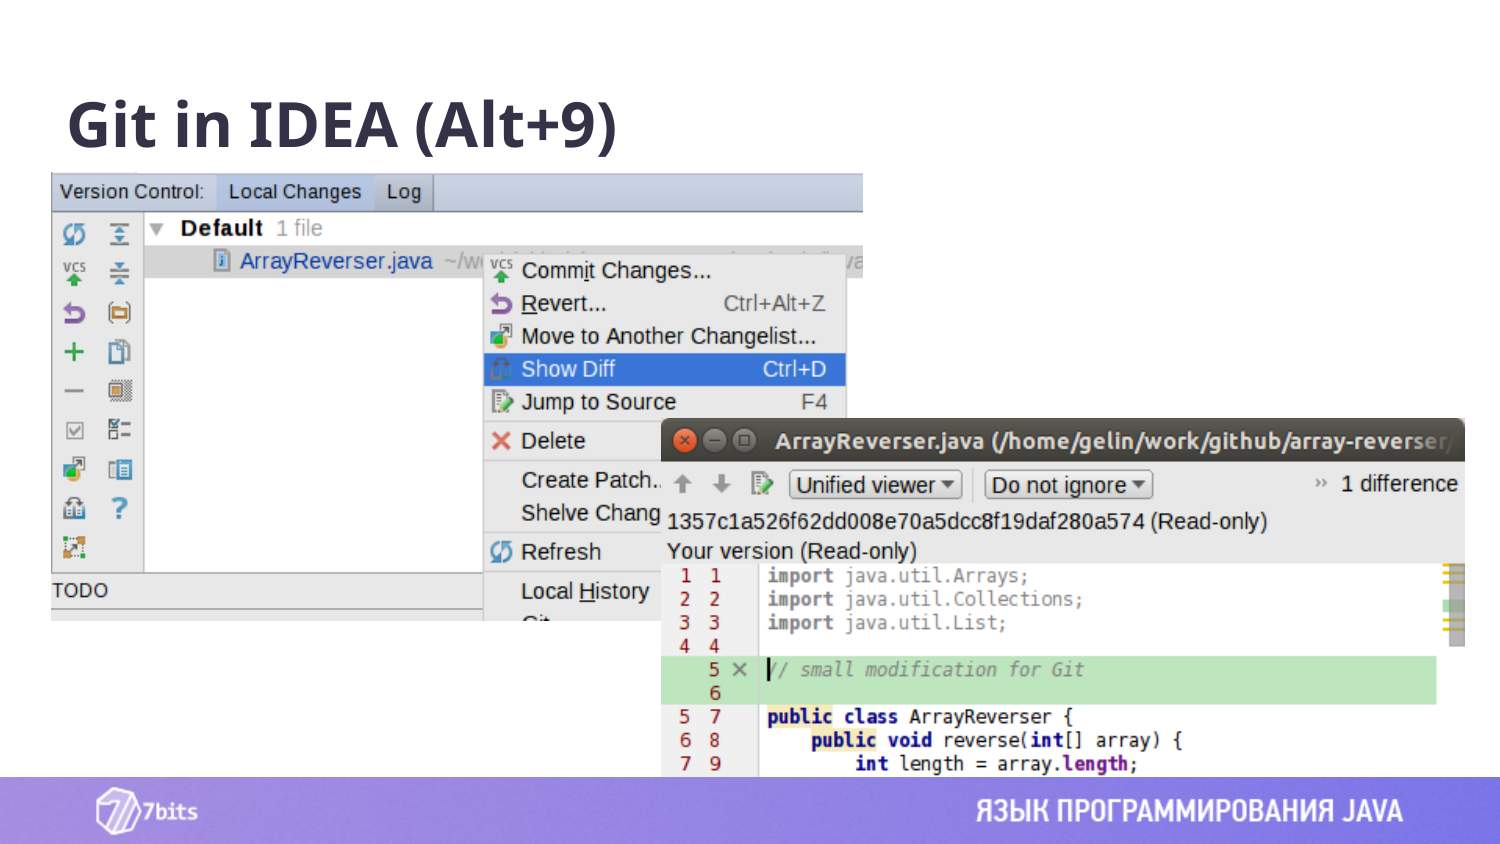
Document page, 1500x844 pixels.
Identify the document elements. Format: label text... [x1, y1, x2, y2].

picture [0, 172, 1500, 844]
title Git in IDEA (Alt+9) [51, 69, 1449, 164]
